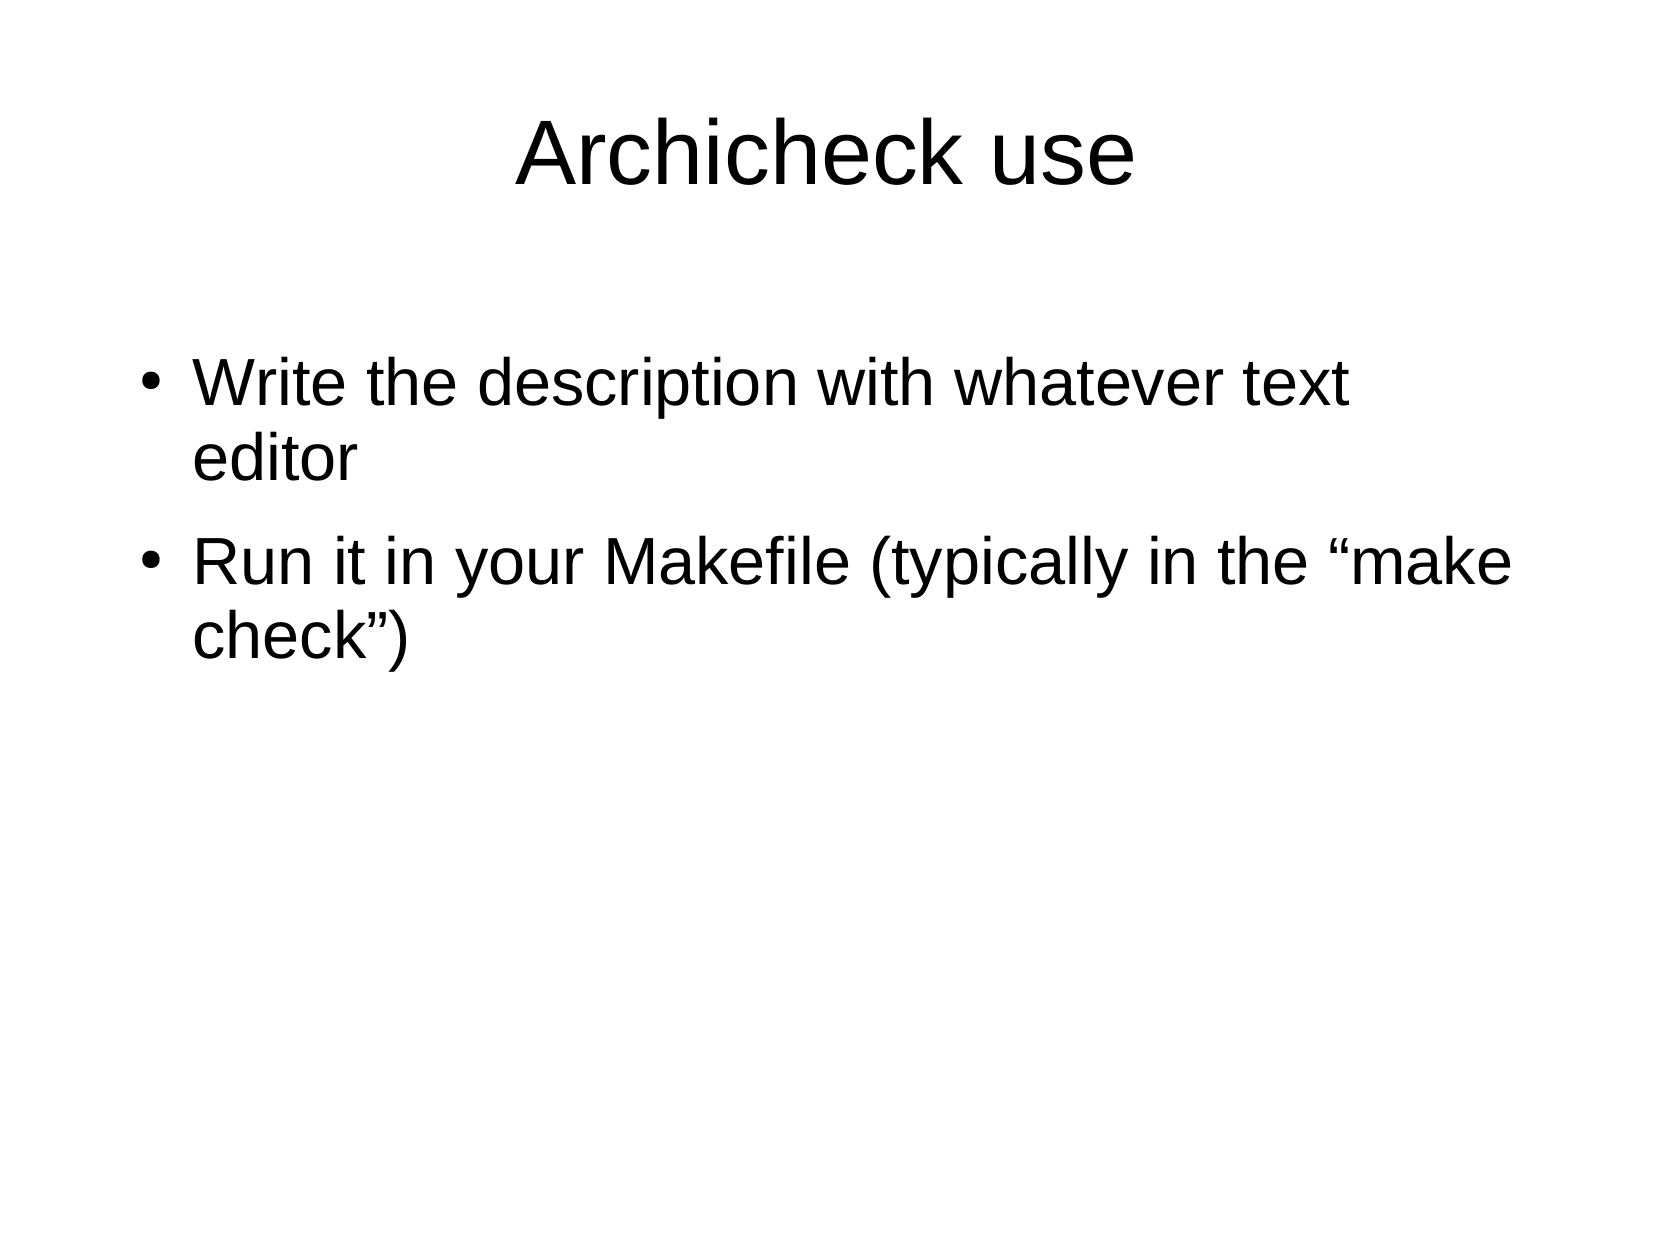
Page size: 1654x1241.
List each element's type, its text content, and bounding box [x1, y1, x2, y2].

title Archicheck use [82, 49, 1571, 257]
list Write the description with whatever text editor Run it in your Makefile (typically in the “make check”) [121, 344, 1534, 1127]
